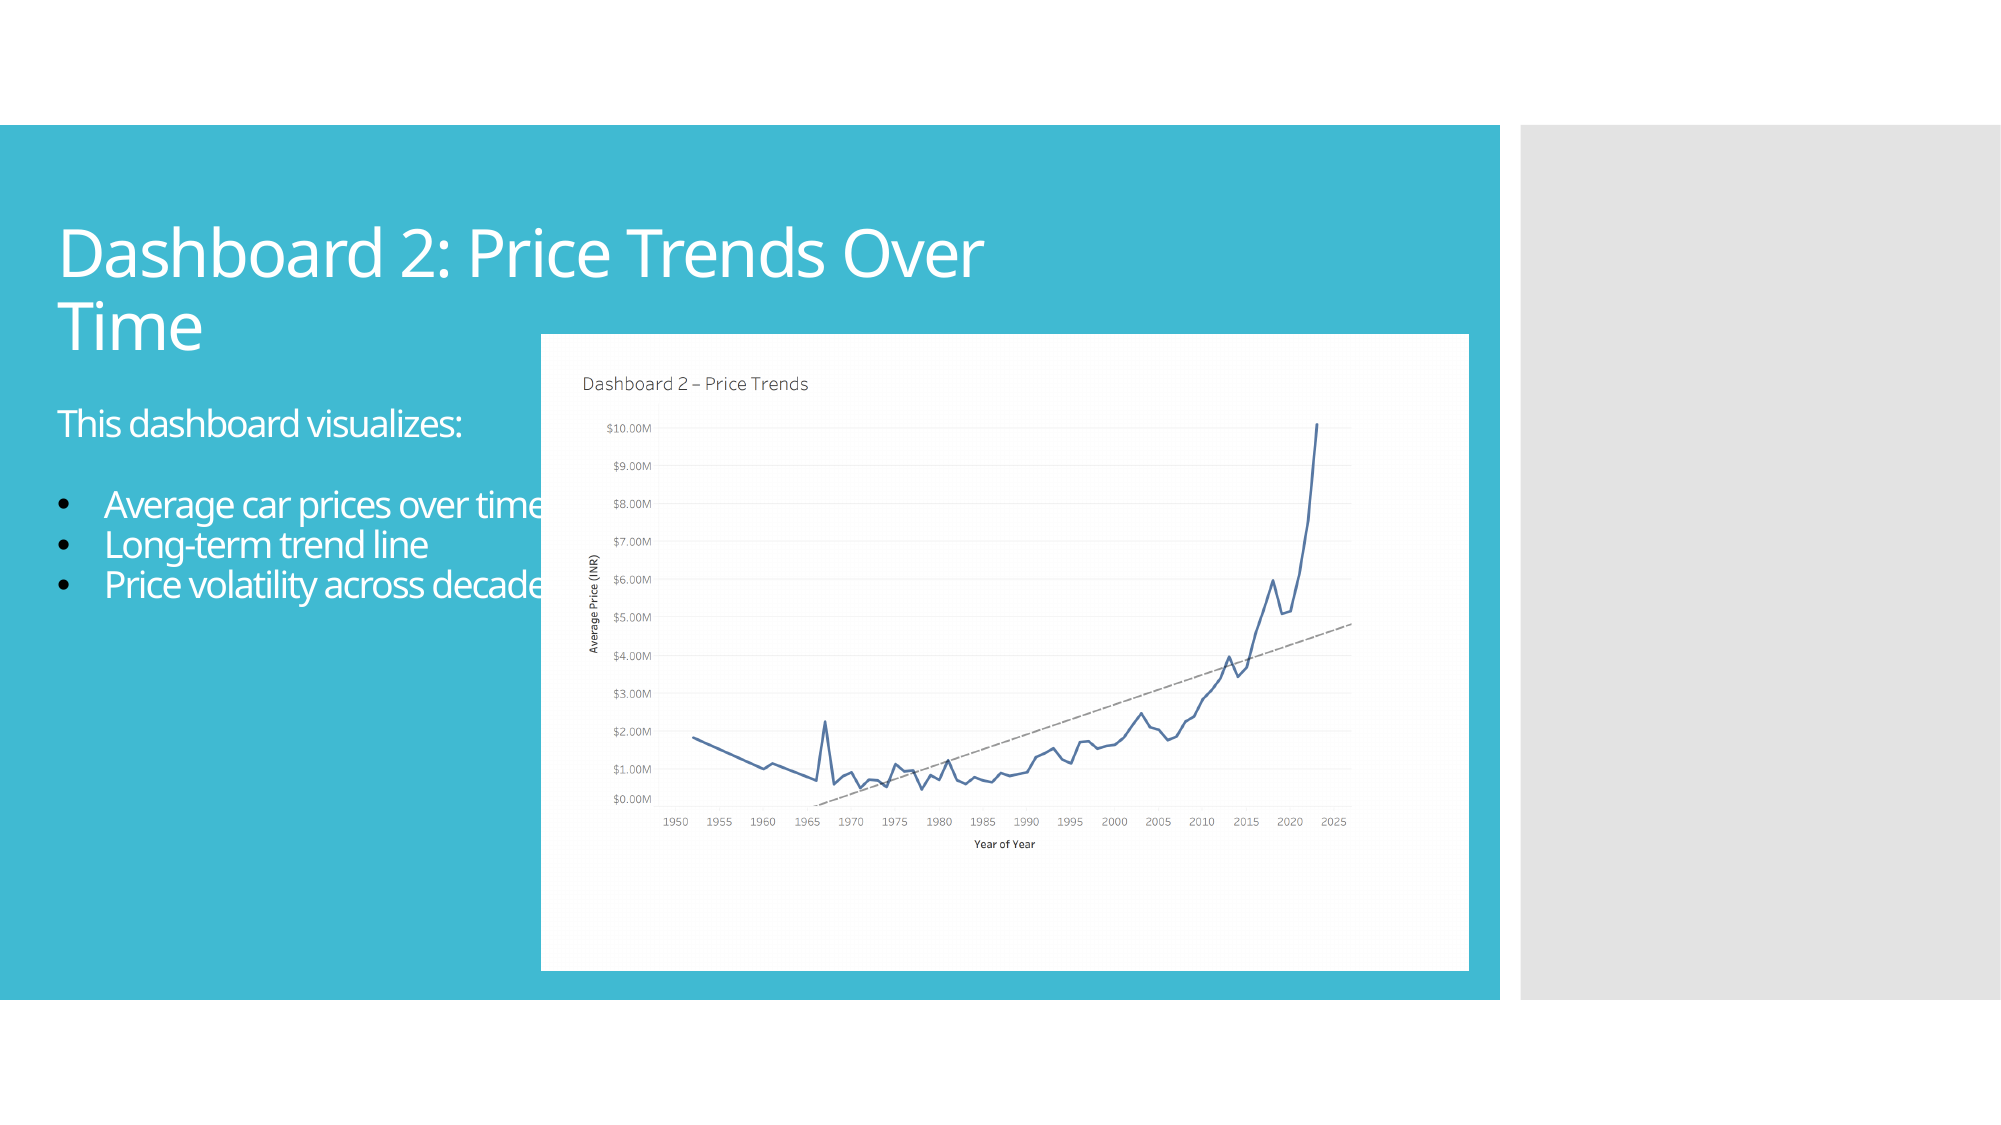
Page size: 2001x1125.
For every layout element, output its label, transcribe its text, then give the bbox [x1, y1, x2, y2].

picture [541, 334, 1469, 971]
title Dashboard 2: Price Trends Over Time This dashboard visualizes: Average car prices over time Long-term trend line Price volatility across decades [42, 213, 1031, 534]
